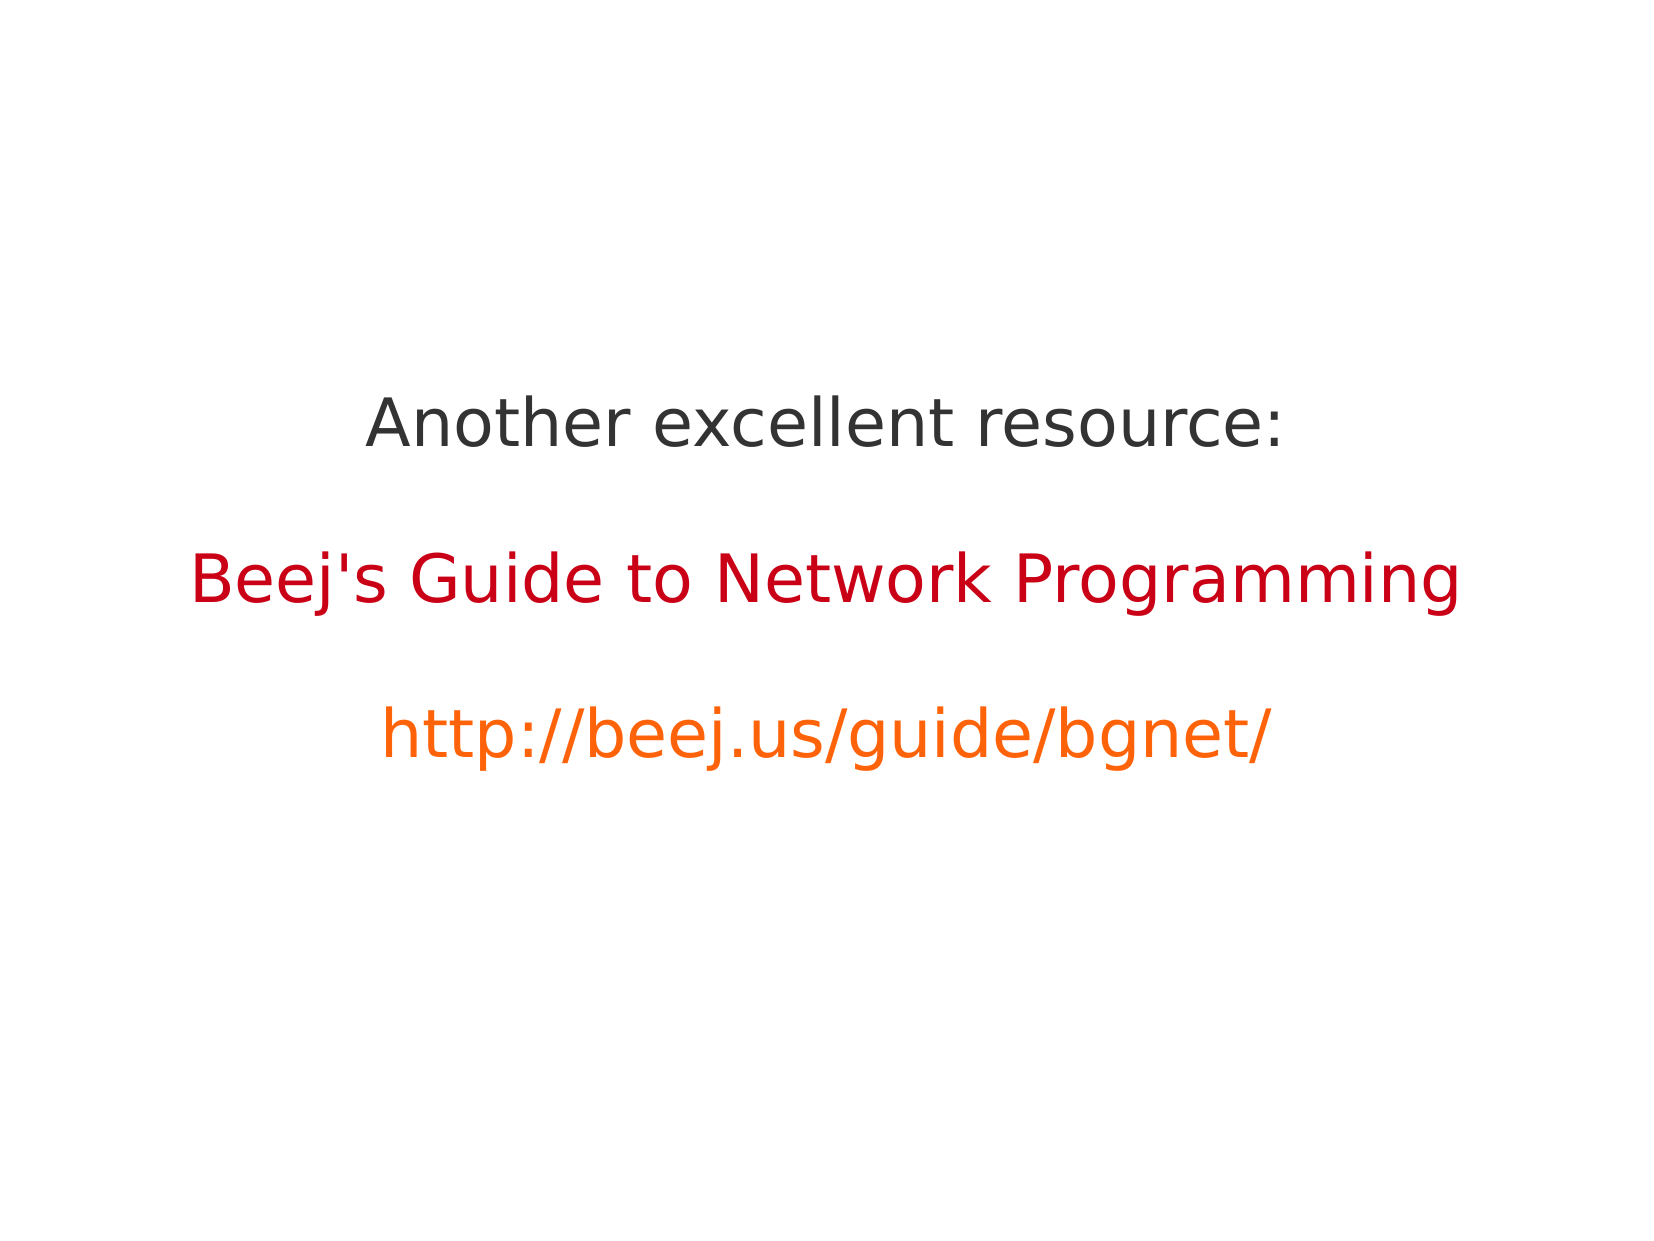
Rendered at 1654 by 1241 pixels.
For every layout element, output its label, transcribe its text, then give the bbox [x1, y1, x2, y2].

subtitle Another excellent resource: Beej's Guide to Network Programming http://beej.us/guide/bgnet/ [82, 56, 1571, 1102]
